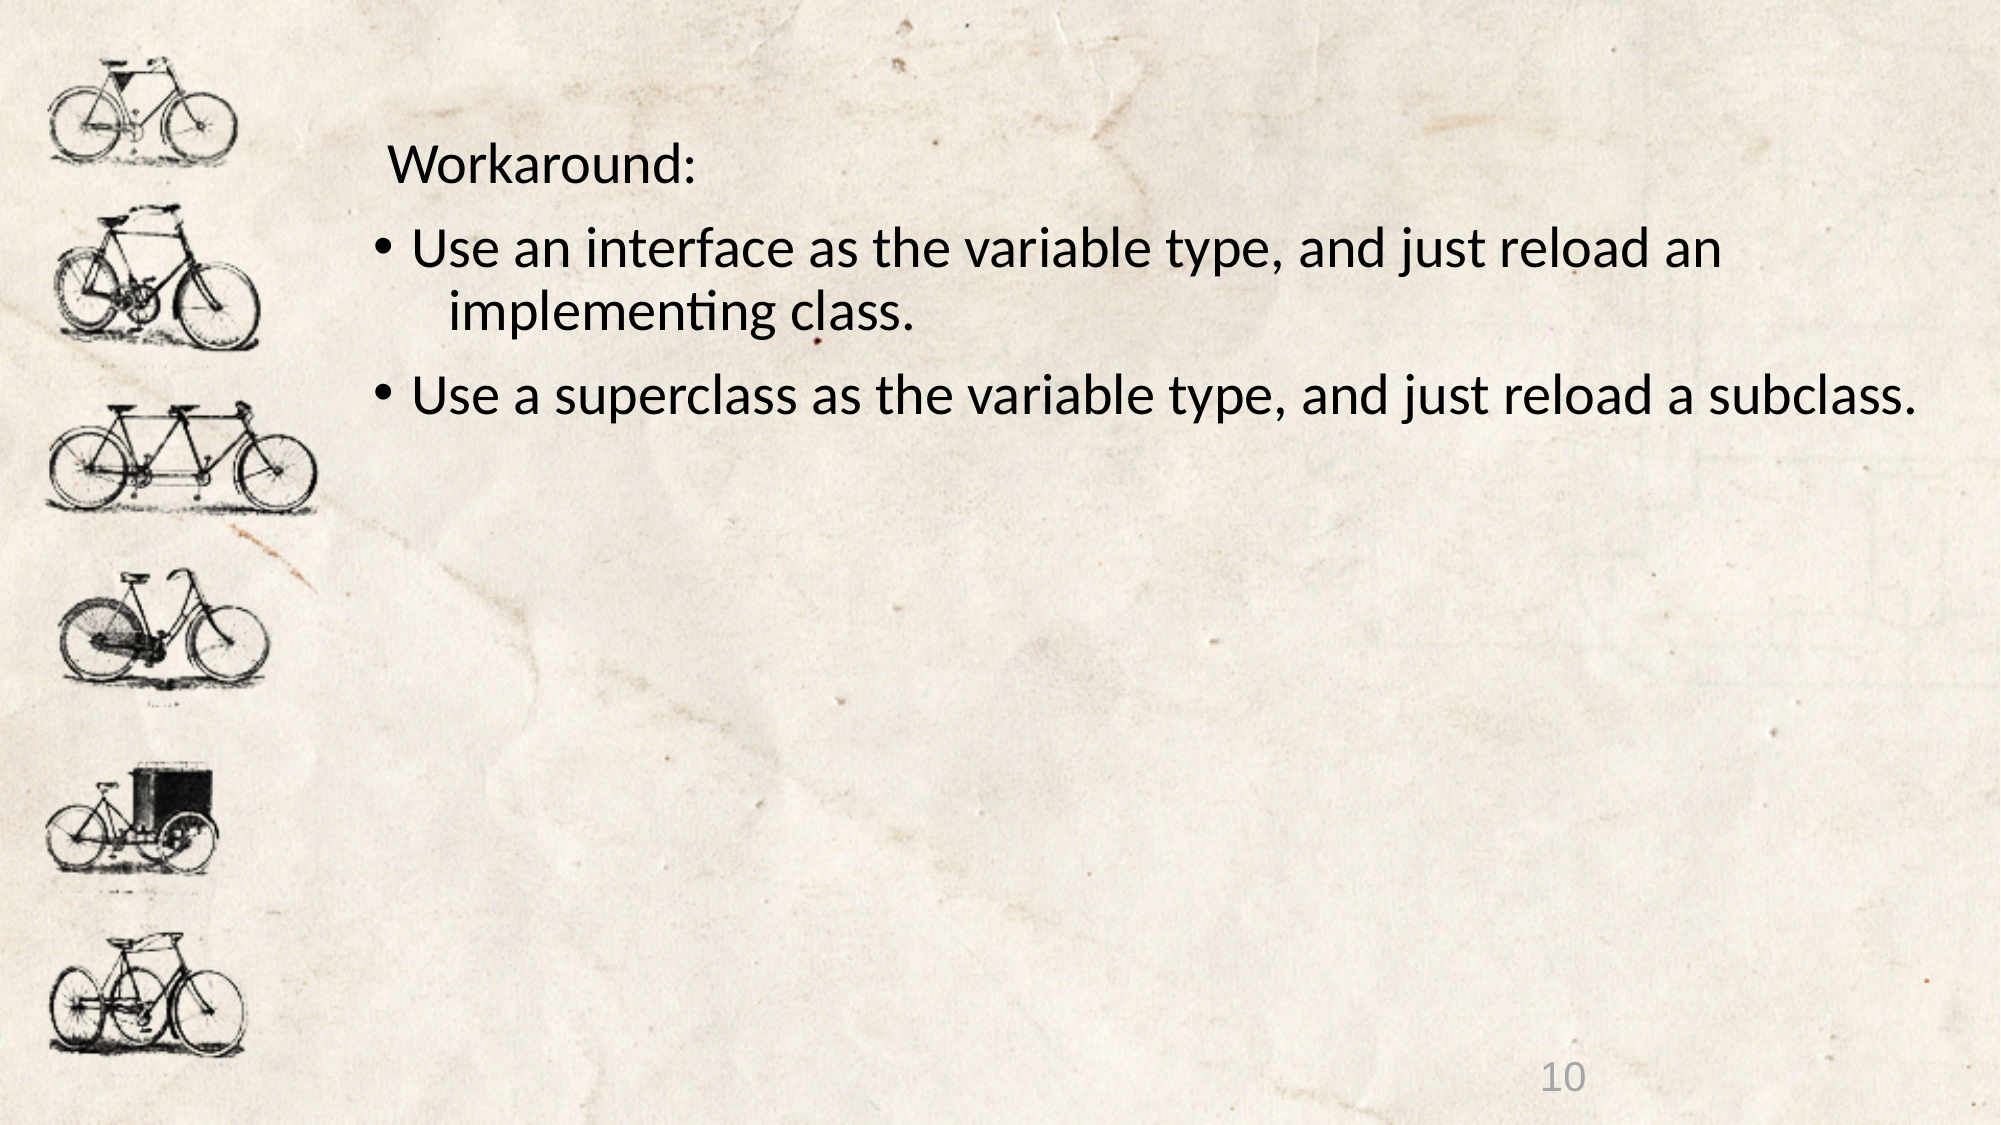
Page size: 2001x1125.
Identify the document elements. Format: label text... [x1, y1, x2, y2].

text_box 10 [1524, 1042, 1975, 1103]
list Workaround: Use an interface as the variable type, and just reload an implementing class. Use a superclass as the variable type, and just reload a subclass. [358, 126, 1944, 1037]
